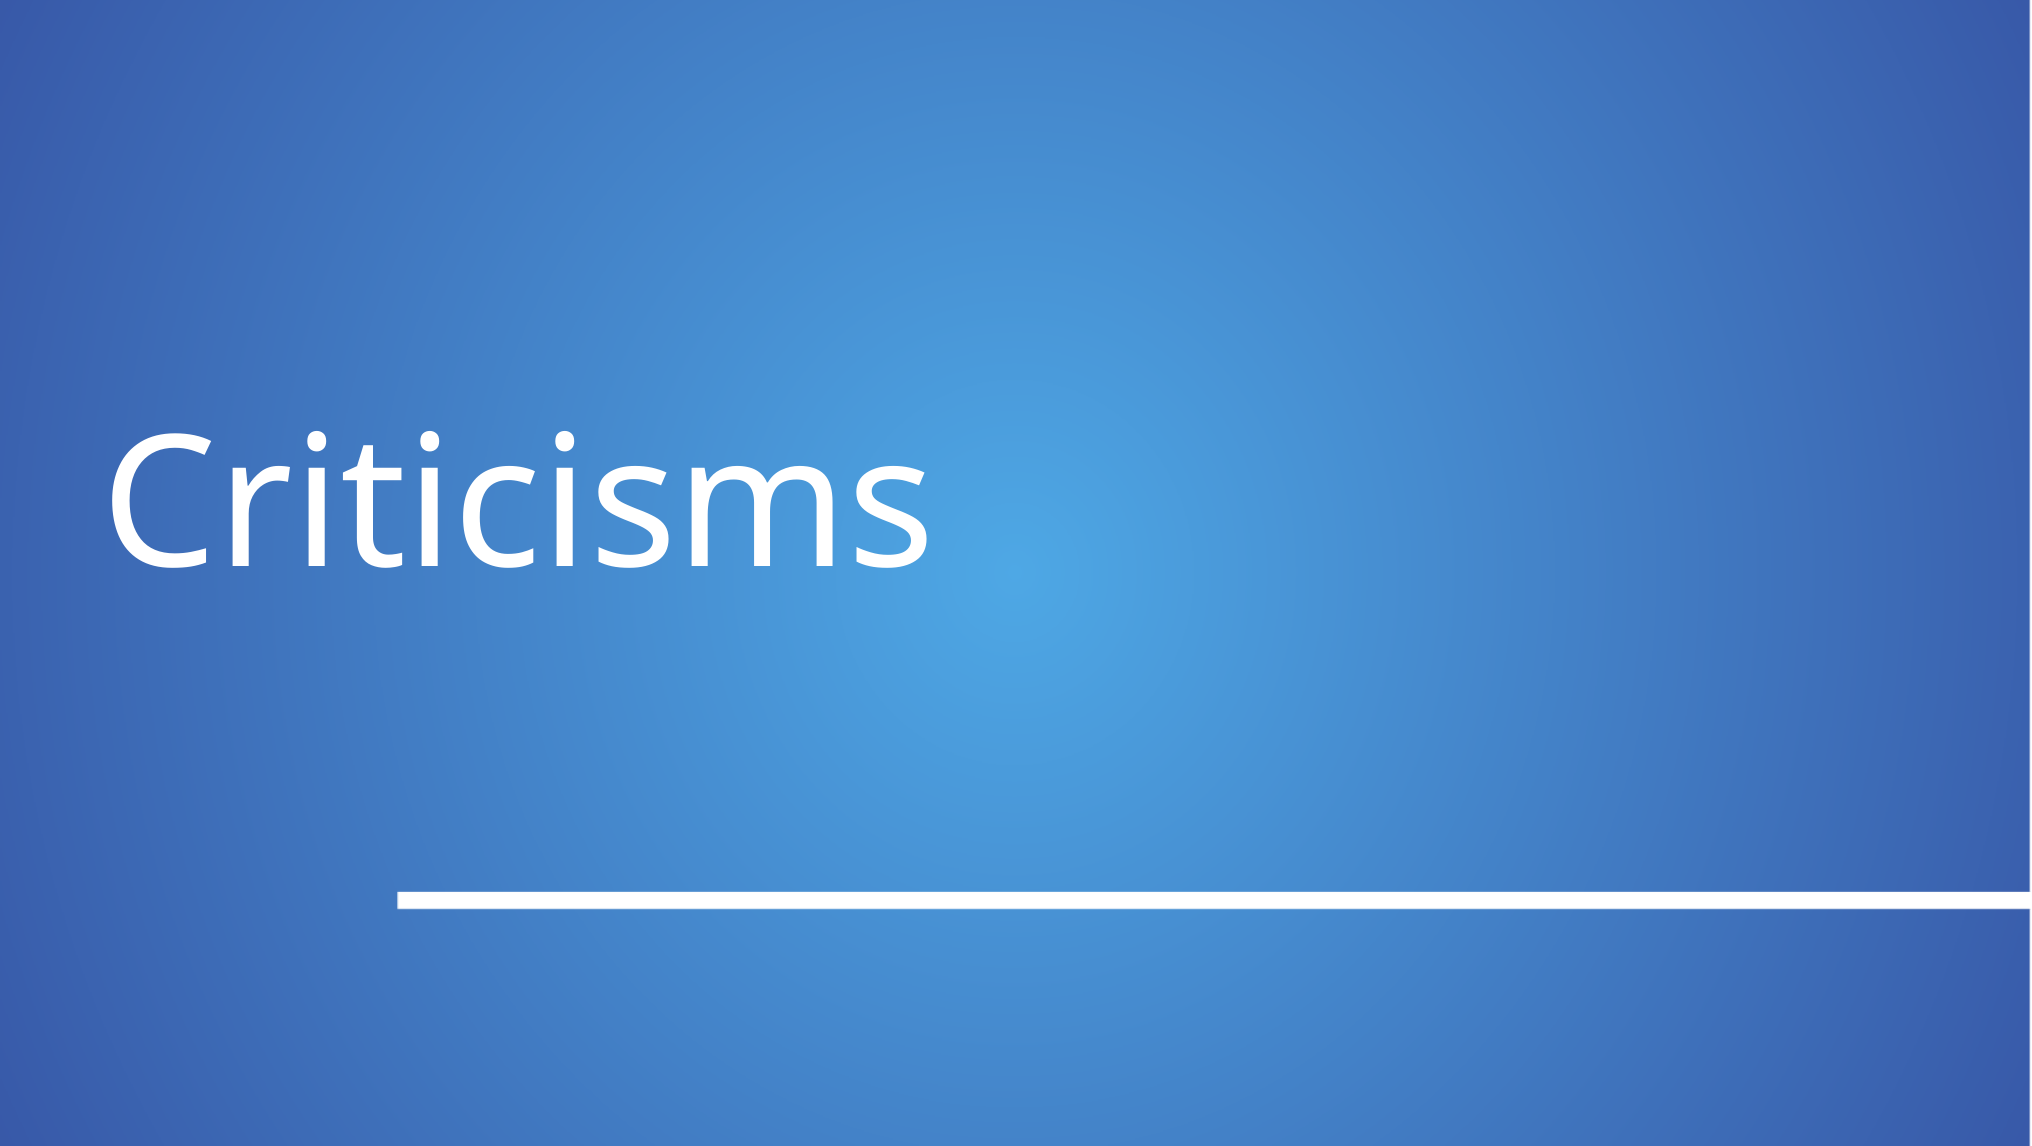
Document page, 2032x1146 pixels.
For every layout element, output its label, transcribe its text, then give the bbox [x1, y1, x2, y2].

title Criticisms [101, 45, 1930, 945]
picture [0, 0, 2032, 1146]
